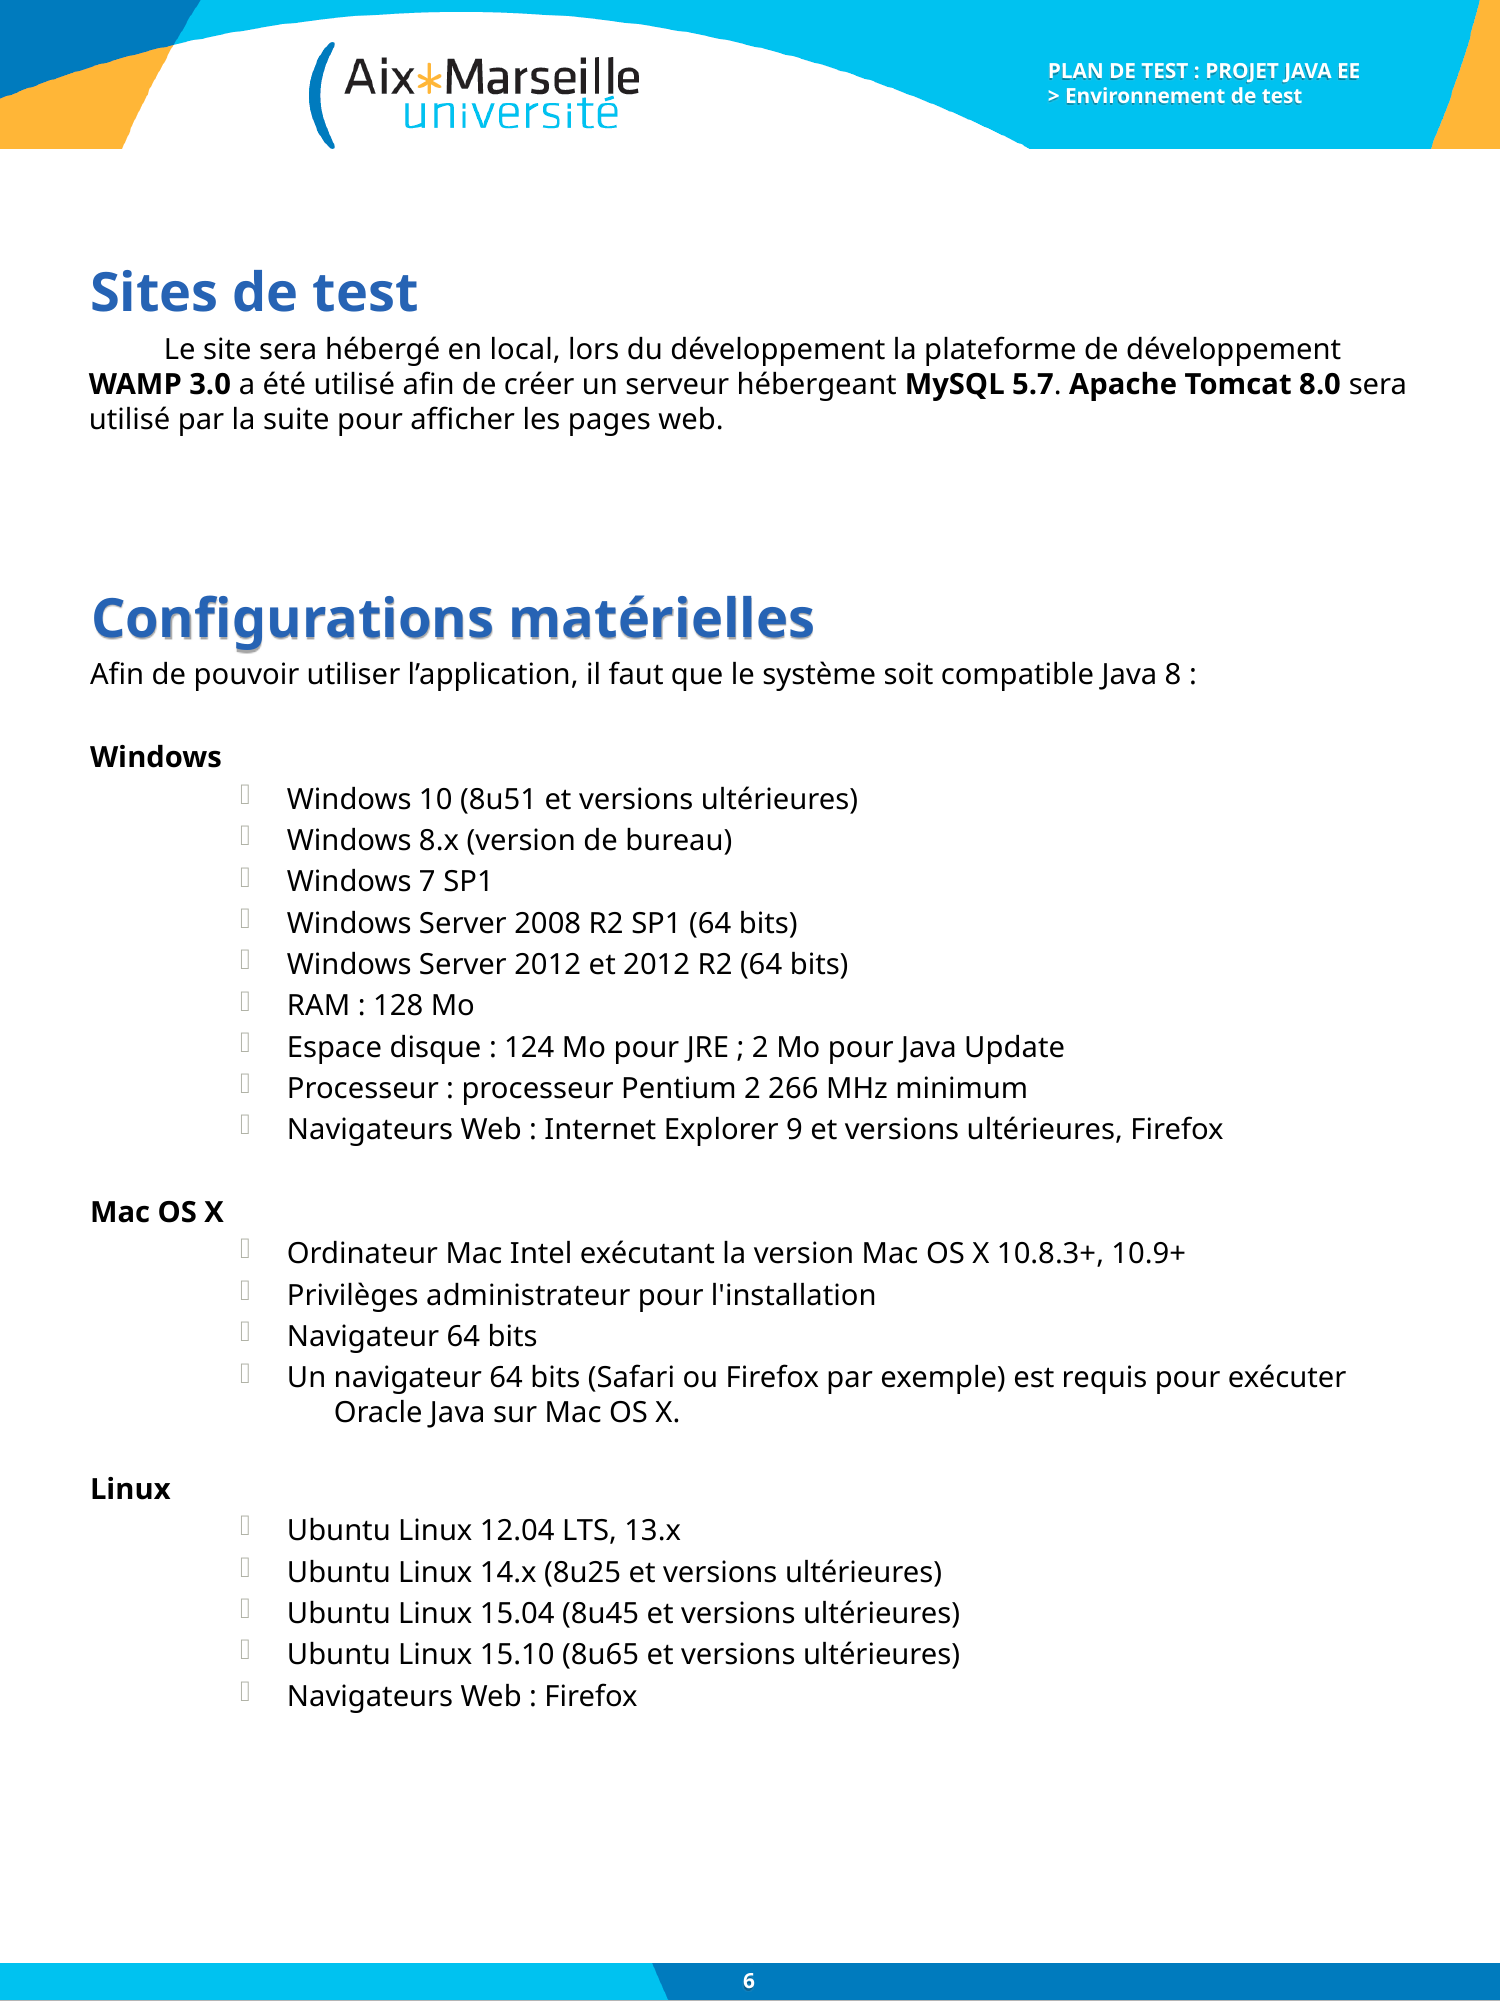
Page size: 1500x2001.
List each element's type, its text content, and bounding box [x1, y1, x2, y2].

list Afin de pouvoir utiliser l’application, il faut que le système soit compatible Java 8 : Windows Windows 10 (8u51 et versions ultérieures) Windows 8.x (version de bureau) Windows 7 SP1 Windows Server 2008 R2 SP1 (64 bits) Windows Server 2012 et 2012 R2 (64 bits) RAM : 128 Mo Espace disque : 124 Mo pour JRE ; 2 Mo pour Java Update Processeur : processeur Pentium 2 266 MHz minimum Navigateurs Web : Internet Explorer 9 et versions ultérieures, Firefox Mac OS X Ordinateur Mac Intel exécutant la version Mac OS X 10.8.3+, 10.9+ Privilèges administrateur pour l'installation Navigateur 64 bits Un navigateur 64 bits (Safari ou Firefox par exemple) est requis pour exécuter Oracle Java sur Mac OS X. Linux Ubuntu Linux 12.04 LTS, 13.x Ubuntu Linux 14.x (8u25 et versions ultérieures) Ubuntu Linux 15.04 (8u45 et versions ultérieures) Ubuntu Linux 15.10 (8u65 et versions ultérieures) Navigateurs Web : Firefox [75, 648, 1426, 1880]
text_box PLAN DE TEST : PROJET JAVA EE > Environnement de test [1032, 0, 1500, 165]
text_box Configurations matérielles [76, 491, 1427, 739]
text_box [353, 1960, 1145, 2000]
list Le site sera hébergé en local, lors du développement la plateforme de développement WAMP 3.0 a été utilisé afin de créer un serveur hébergeant MySQL 5.7. Apache Tomcat 8.0 sera utilisé par la suite pour afficher les pages web. [73, 323, 1424, 457]
title Sites de test [75, 166, 1426, 414]
